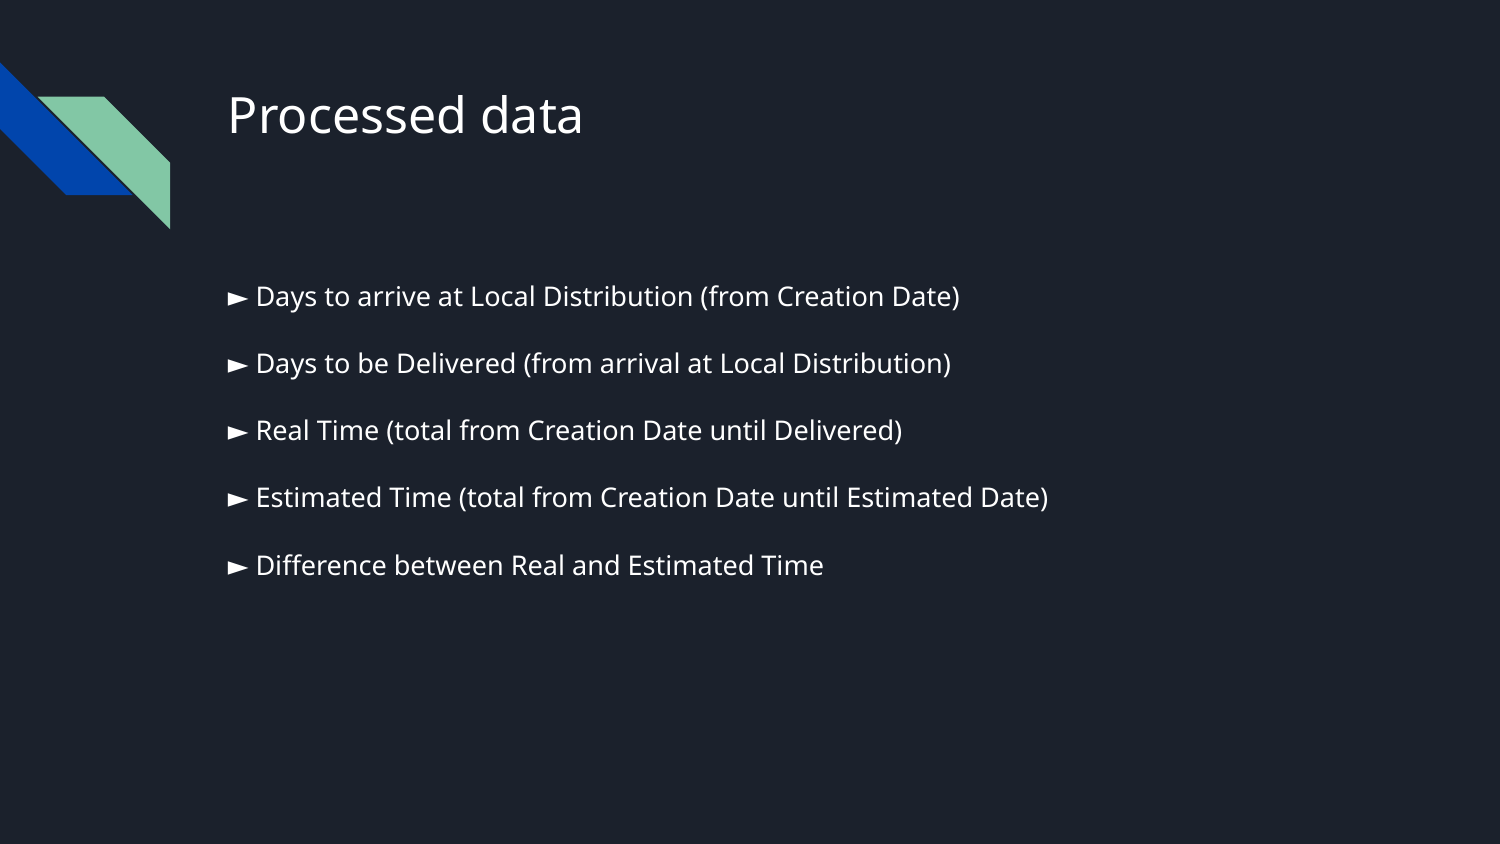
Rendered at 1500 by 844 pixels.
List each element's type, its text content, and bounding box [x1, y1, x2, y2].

list ► Days to arrive at Local Distribution (from Creation Date) ► Days to be Delivered (from arrival at Local Distribution) ► Real Time (total from Creation Date until Delivered) ► Estimated Time (total from Creation Date until Estimated Date) ► Difference between Real and Estimated Time [212, 257, 1368, 735]
title Processed data [212, 64, 1368, 215]
